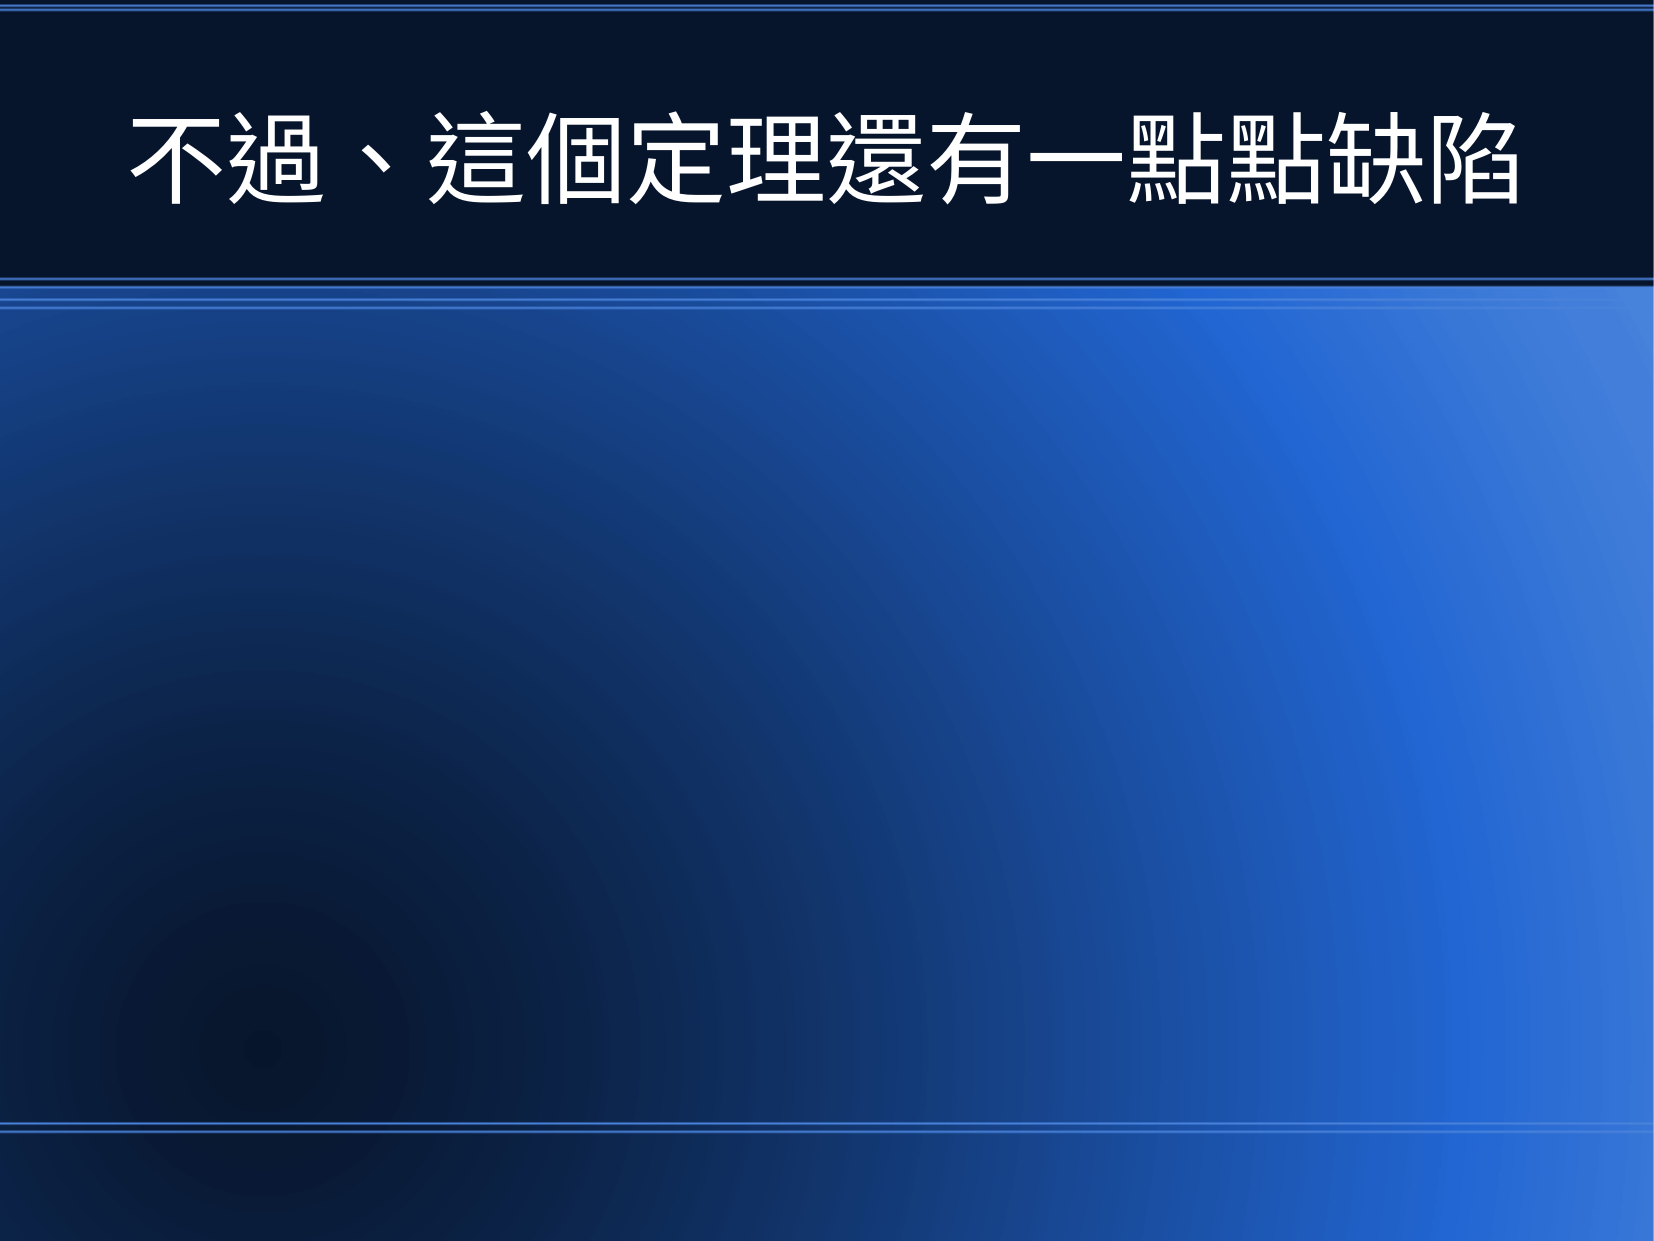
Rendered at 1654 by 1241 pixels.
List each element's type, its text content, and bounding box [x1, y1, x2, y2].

title 不過、這個定理還有一點點缺陷 [82, 49, 1571, 257]
picture [0, 0, 1654, 1241]
